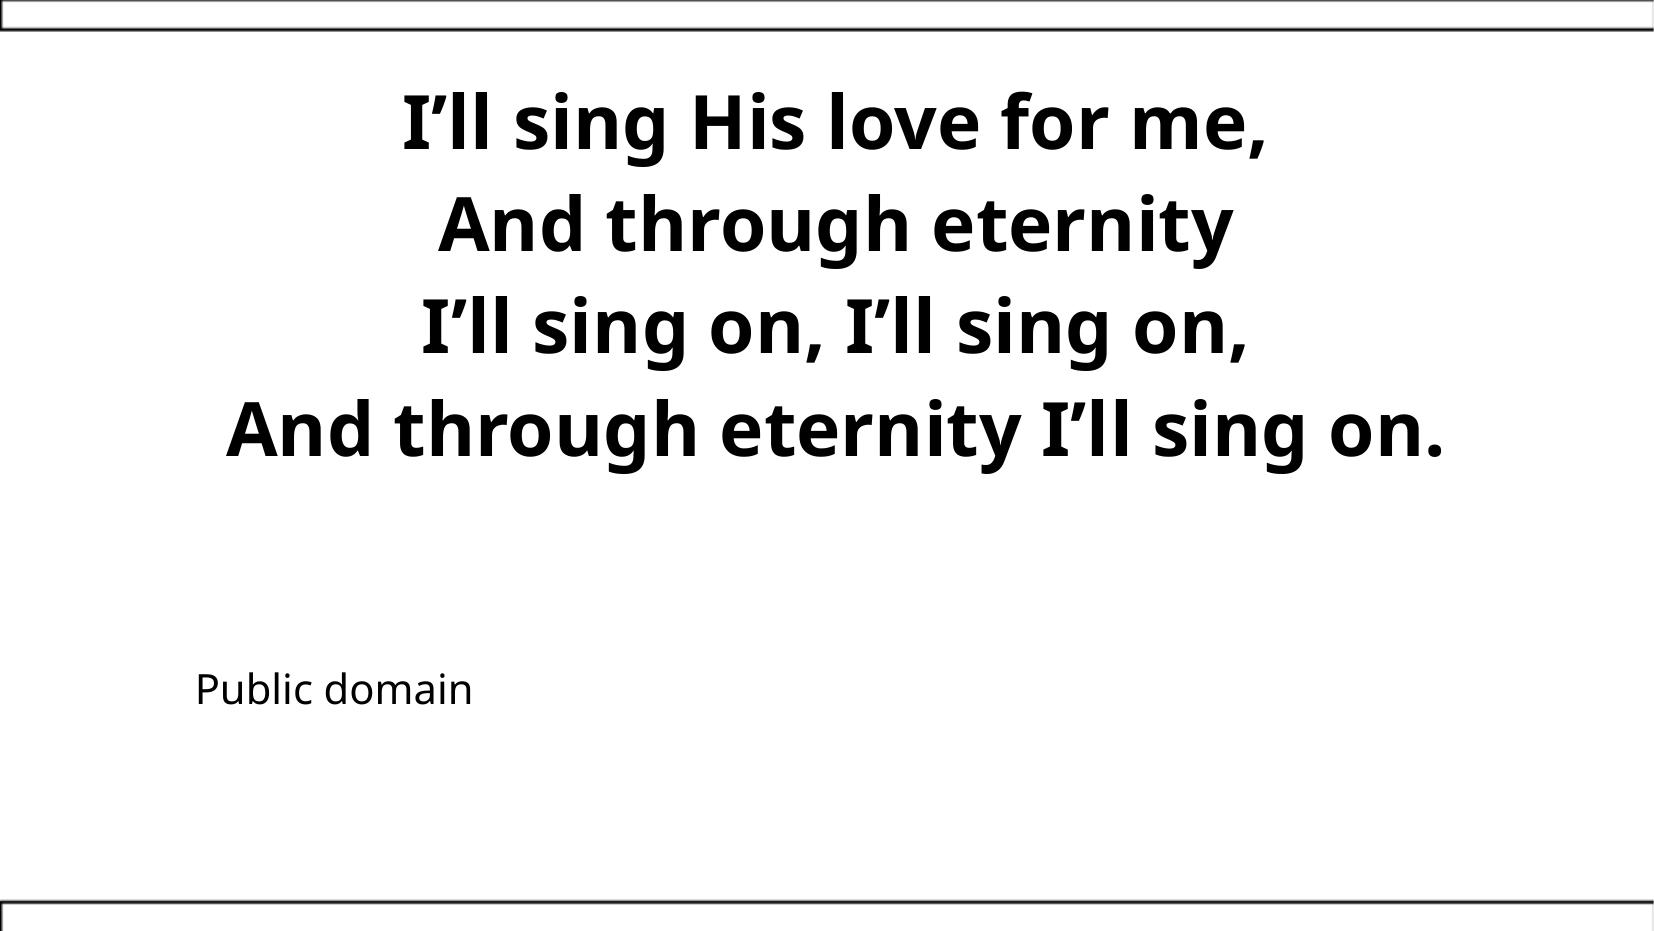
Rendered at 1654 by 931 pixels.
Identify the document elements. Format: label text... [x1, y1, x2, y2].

picture [0, 0, 1654, 931]
text_box I’ll sing His love for me, And through eternity I’ll sing on, I’ll sing on, And through eternity I’ll sing on. Public domain [93, 61, 1579, 709]
